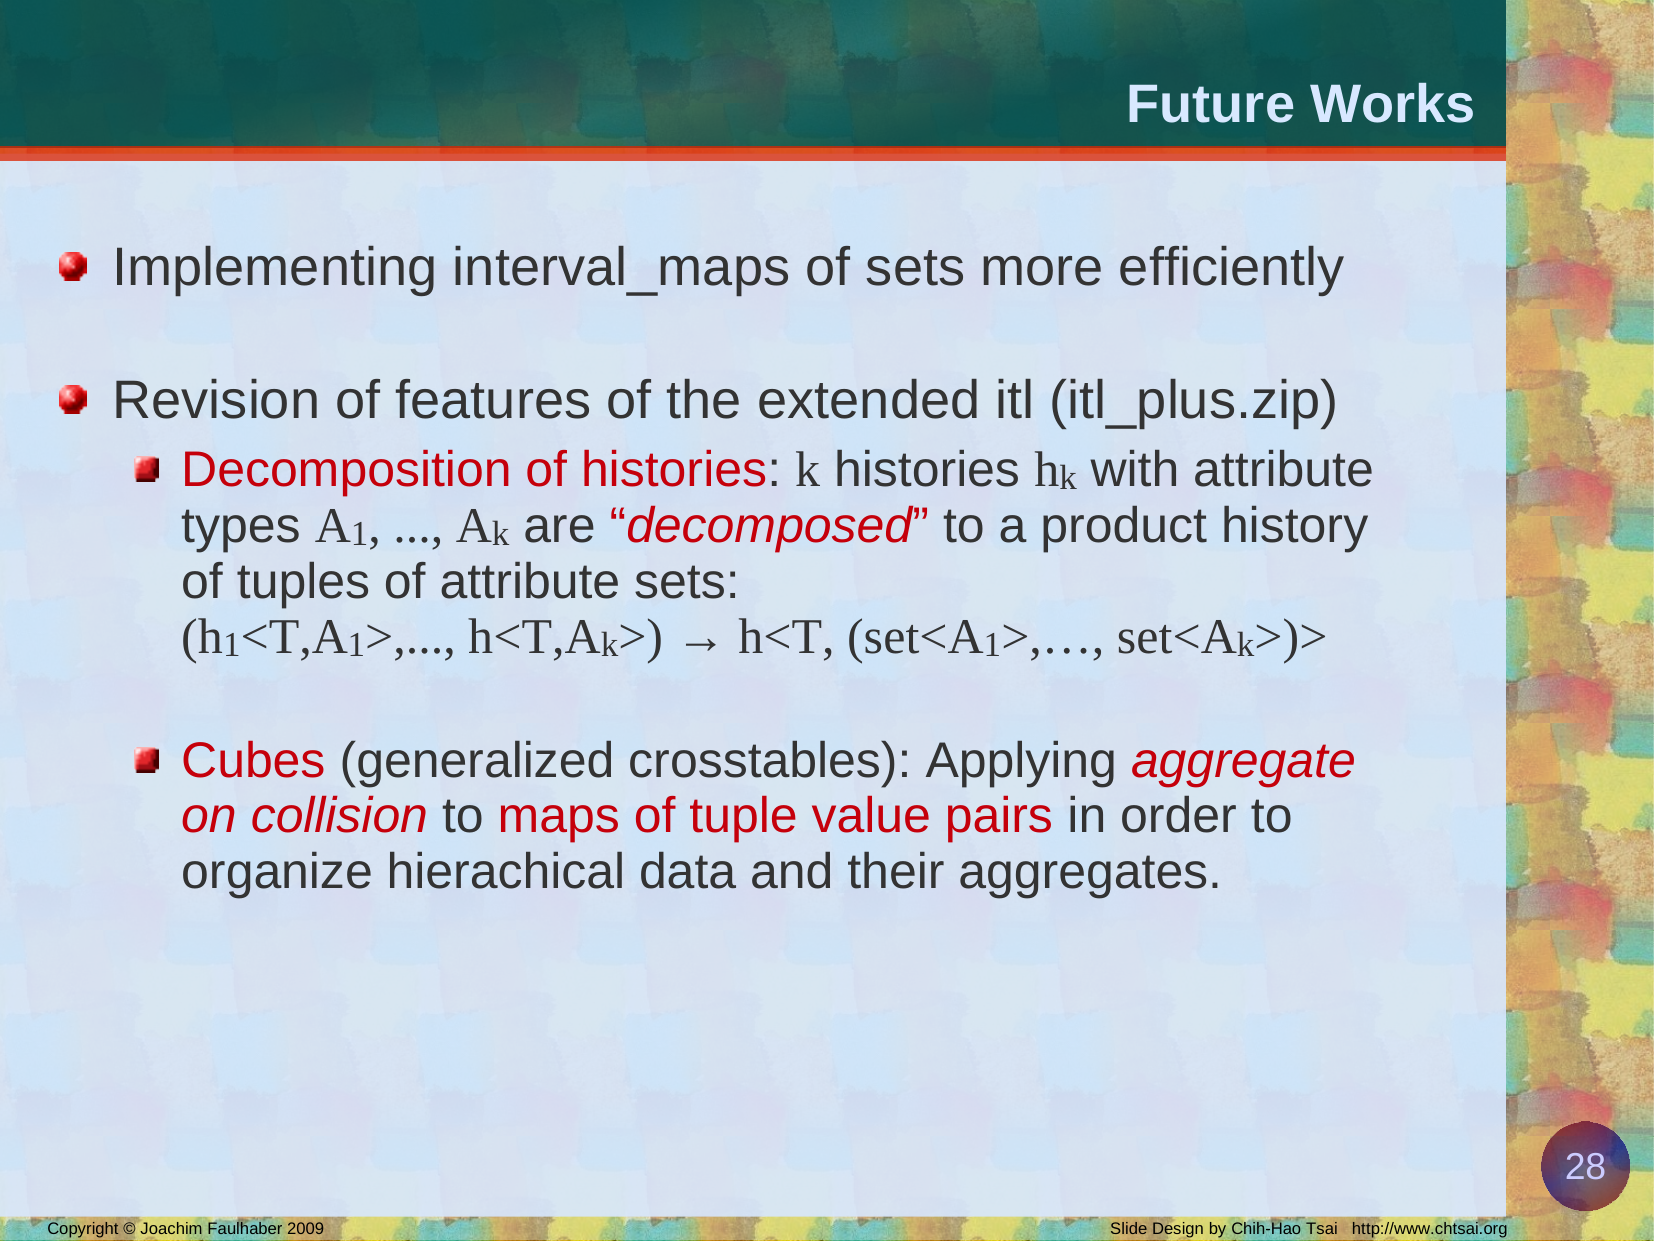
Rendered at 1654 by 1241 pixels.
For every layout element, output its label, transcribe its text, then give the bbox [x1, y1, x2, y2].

title Future Works [29, 59, 1477, 148]
list Implementing interval_maps of sets more efficiently Revision of features of the extended itl (itl_plus.zip) Decomposition of histories: k histories hk with attribute types A1, ..., Ak are “decomposed” to a product history of tuples of attribute sets: (h1<T,A1>,..., h<T,Ak>) → h<T, (set<A1>,…, set<Ak>)> Cubes (generalized crosstables): Applying aggregate on collision to maps of tuple value pairs in order to organize hierachical data and their aggregates. [59, 236, 1418, 1182]
